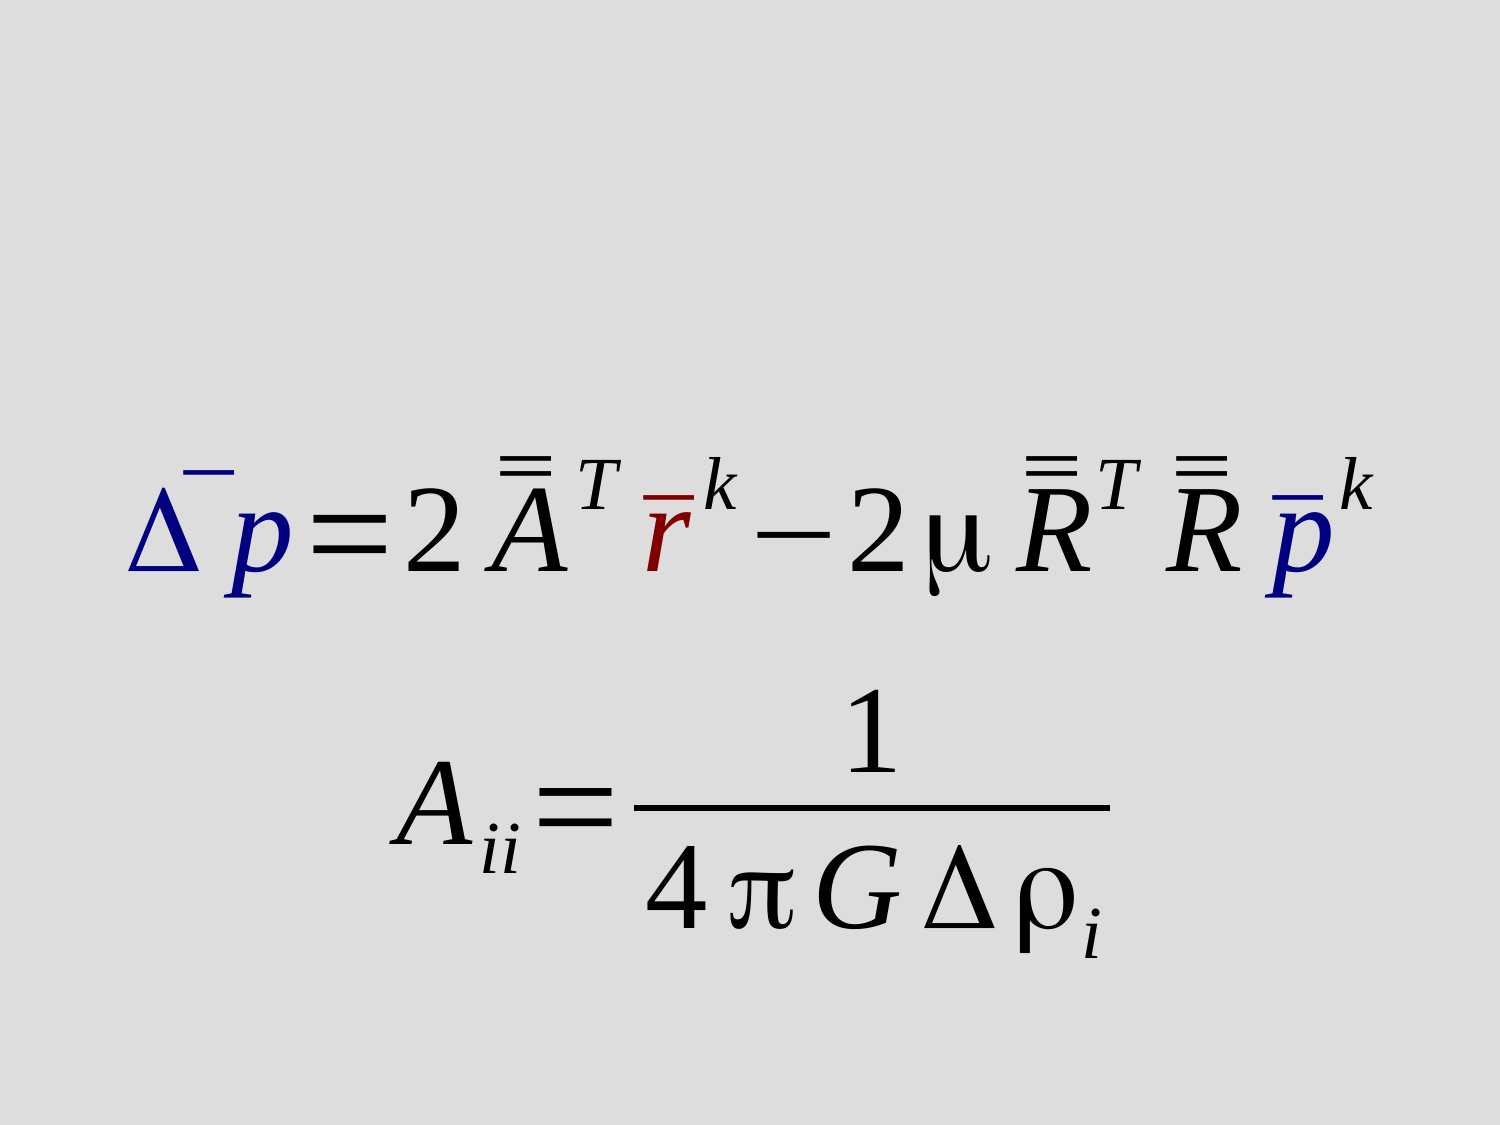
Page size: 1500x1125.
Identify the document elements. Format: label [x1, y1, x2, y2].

chart [378, 661, 1122, 975]
chart [116, 442, 1384, 603]
